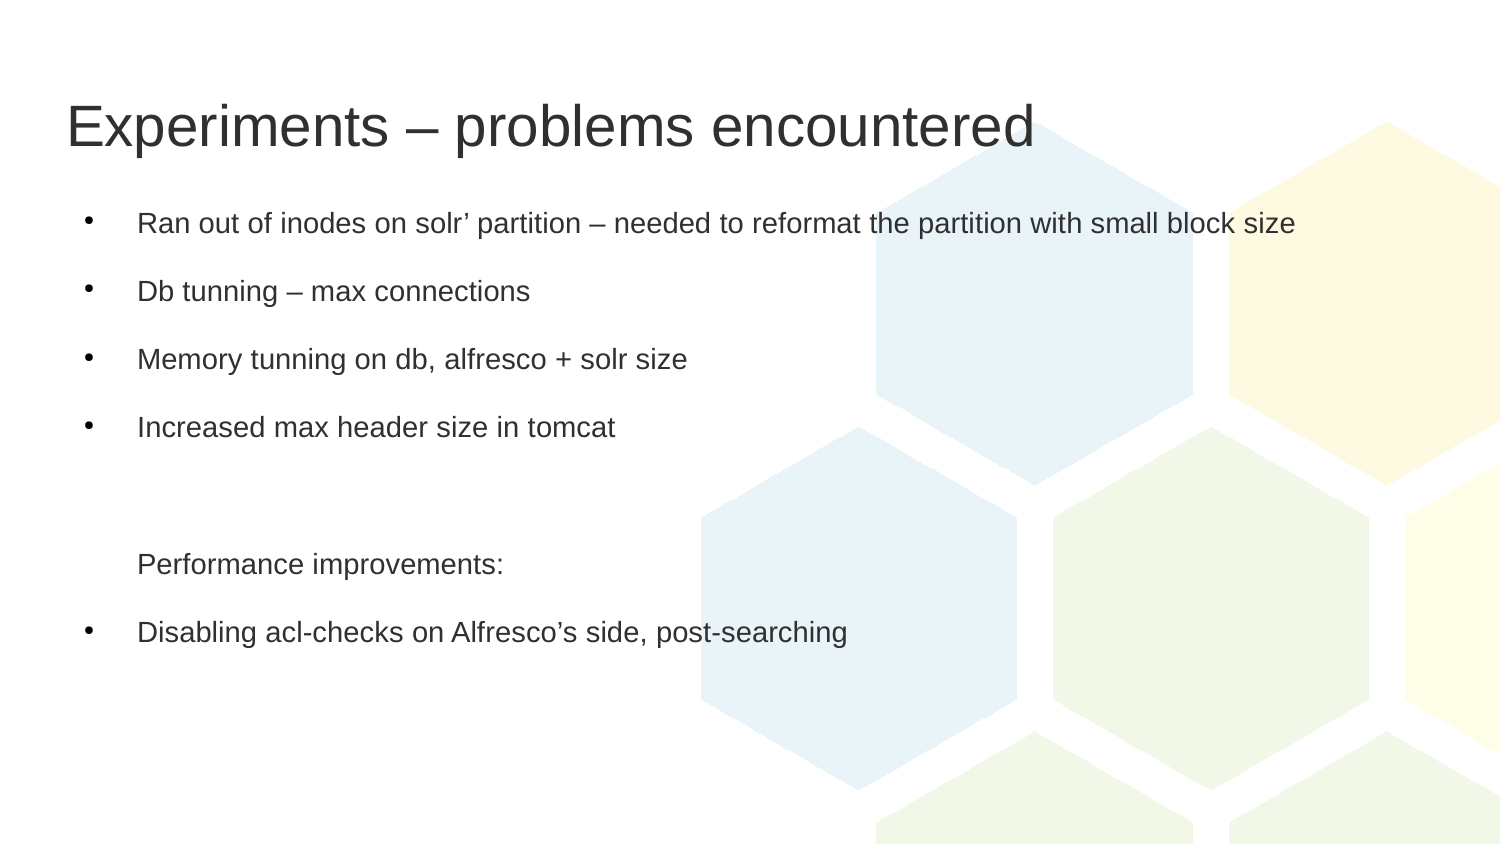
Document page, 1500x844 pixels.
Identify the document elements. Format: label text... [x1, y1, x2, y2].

title Experiments – problems encountered [51, 72, 1449, 167]
picture [0, 0, 1500, 844]
list Ran out of inodes on solr’ partition – needed to reformat the partition with small block size Db tunning – max connections Memory tunning on db, alfresco + solr size Increased max header size in tomcat Performance improvements: Disabling acl-checks on Alfresco’s side, post-searching [51, 189, 1449, 750]
